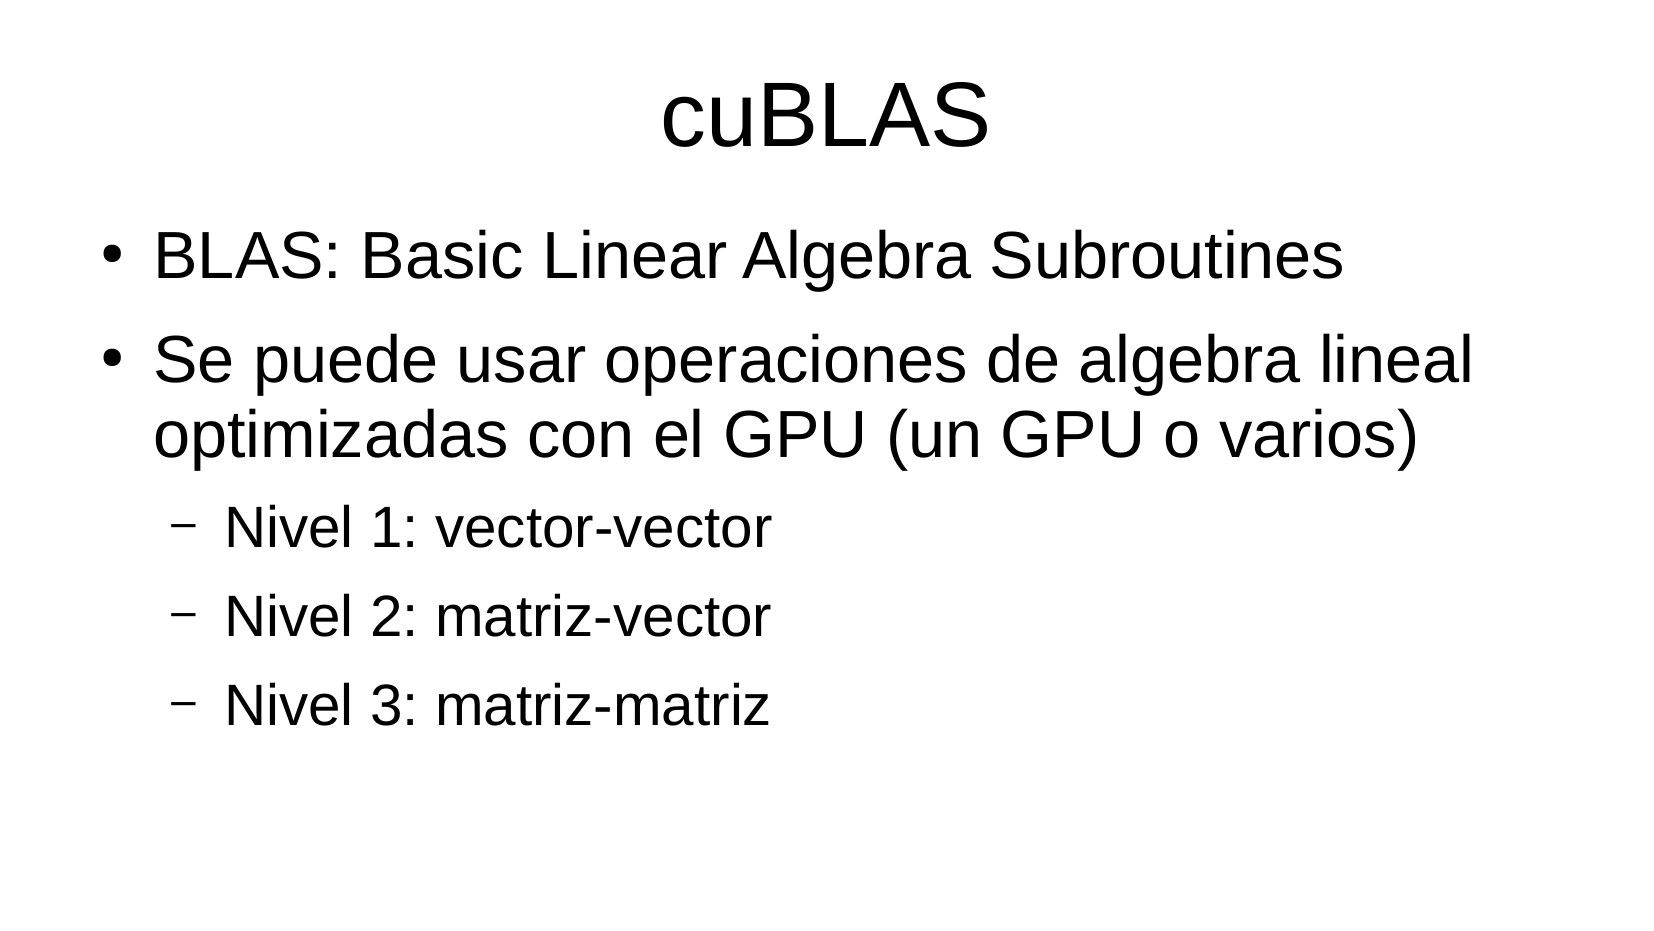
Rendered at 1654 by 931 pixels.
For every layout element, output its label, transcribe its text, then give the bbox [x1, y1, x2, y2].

list BLAS: Basic Linear Algebra Subroutines Se puede usar operaciones de algebra lineal optimizadas con el GPU (un GPU o varios) Nivel 1: vector-vector Nivel 2: matriz-vector Nivel 3: matriz-matriz [82, 217, 1571, 758]
title cuBLAS [82, 37, 1571, 193]
